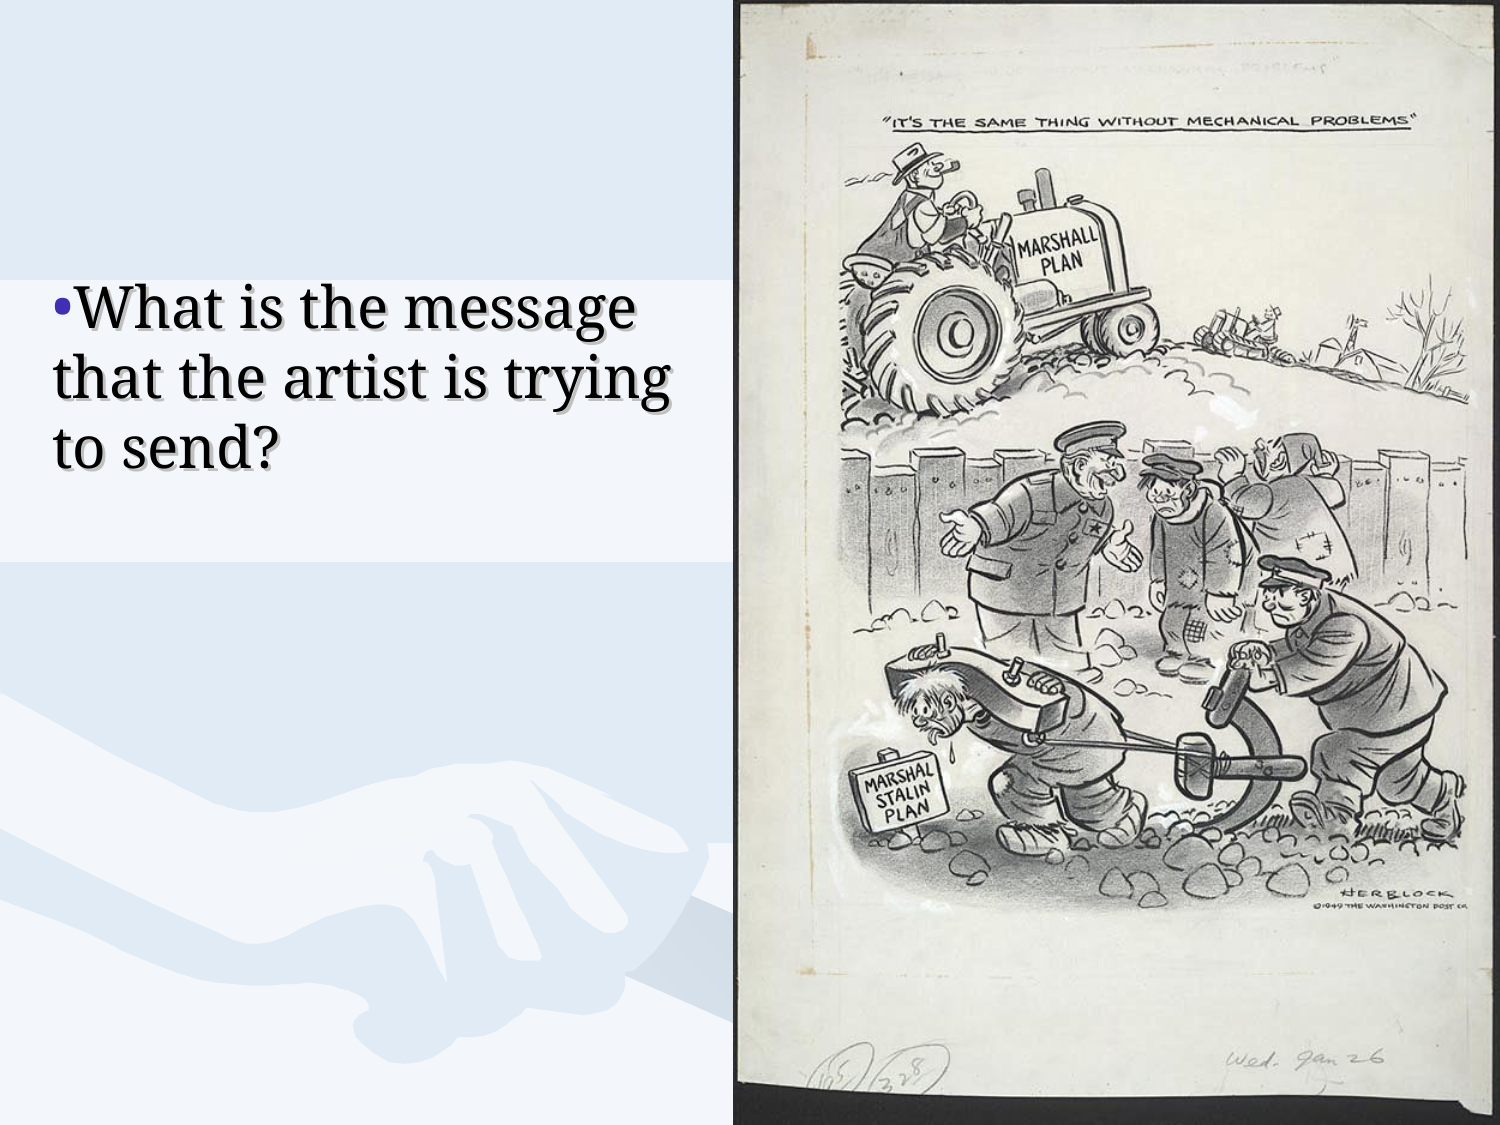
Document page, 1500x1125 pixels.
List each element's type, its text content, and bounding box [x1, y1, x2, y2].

list What is the message that the artist is trying to send? [37, 262, 700, 1001]
picture [733, 0, 1500, 1125]
